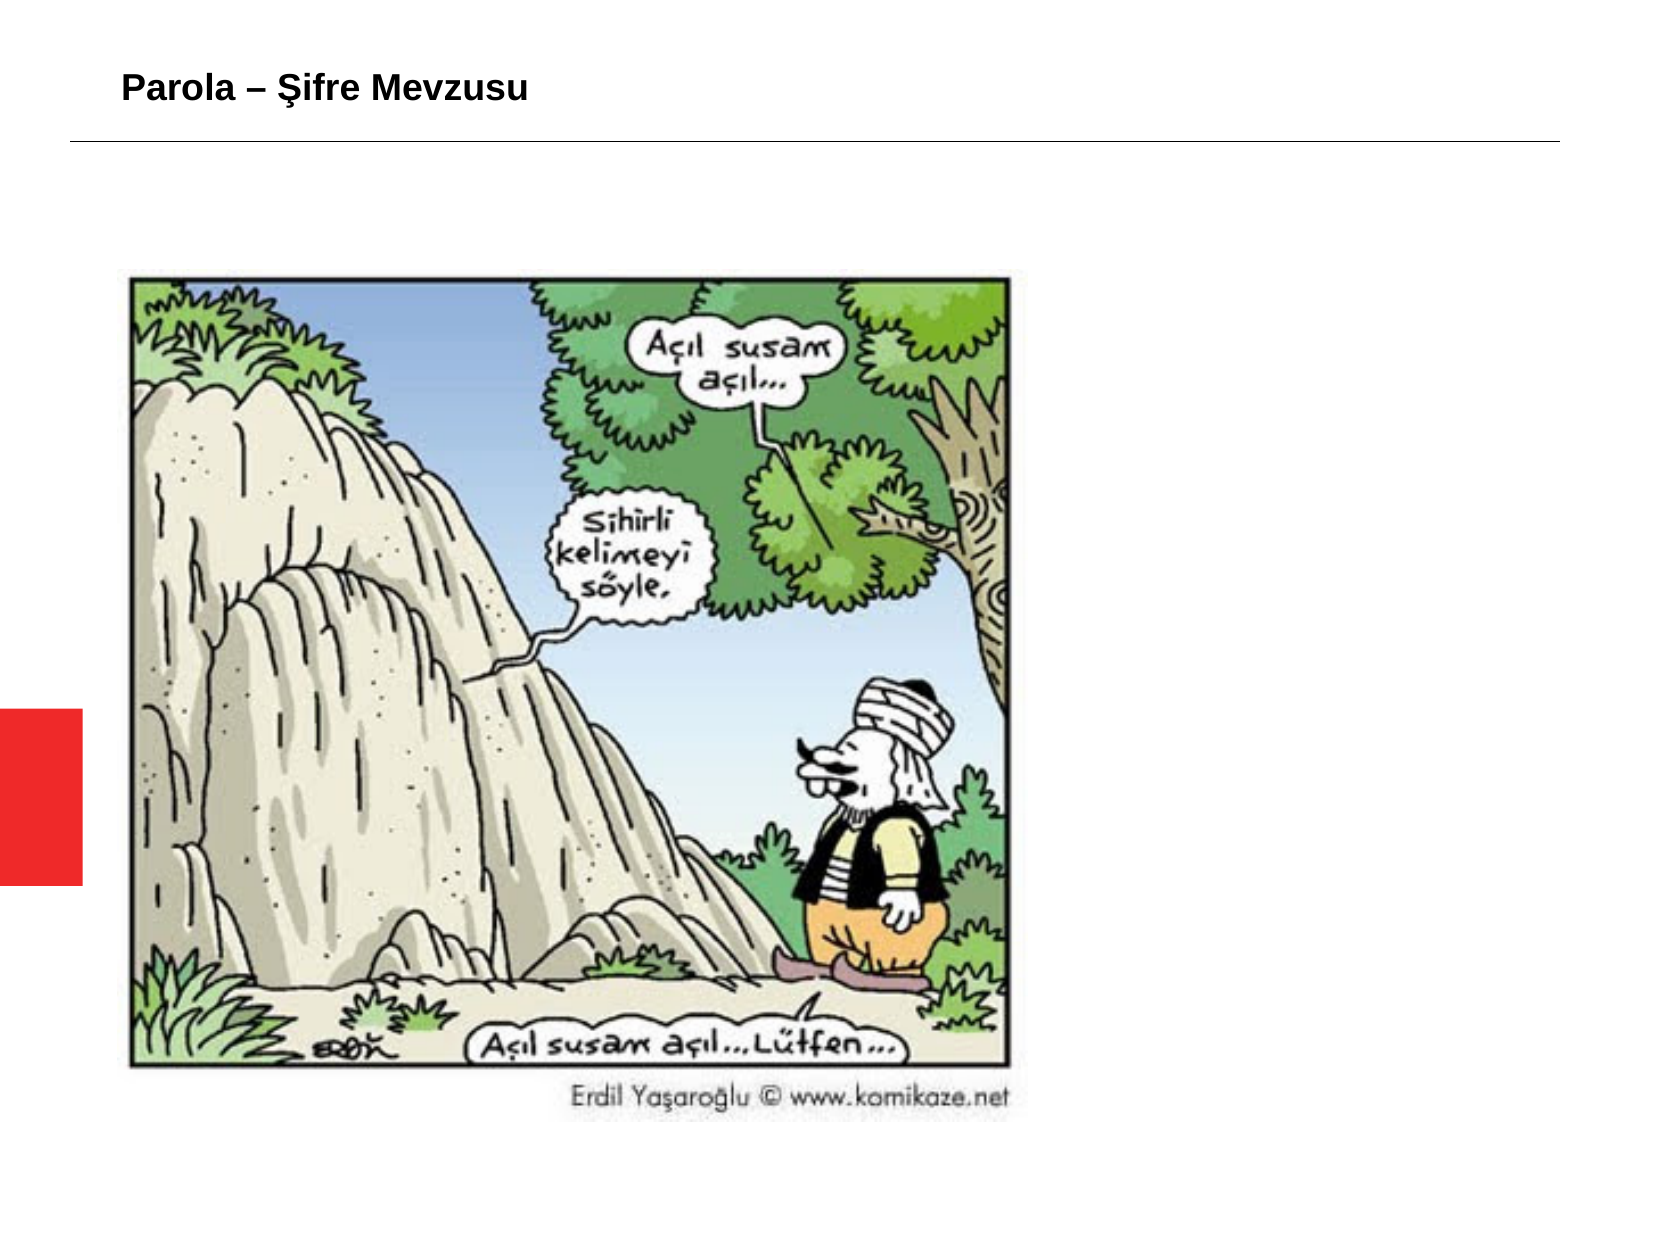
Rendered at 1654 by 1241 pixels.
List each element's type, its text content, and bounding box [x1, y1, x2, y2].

text_box Parola – Şifre Mevzusu [106, 59, 1536, 117]
picture [117, 269, 1028, 1123]
